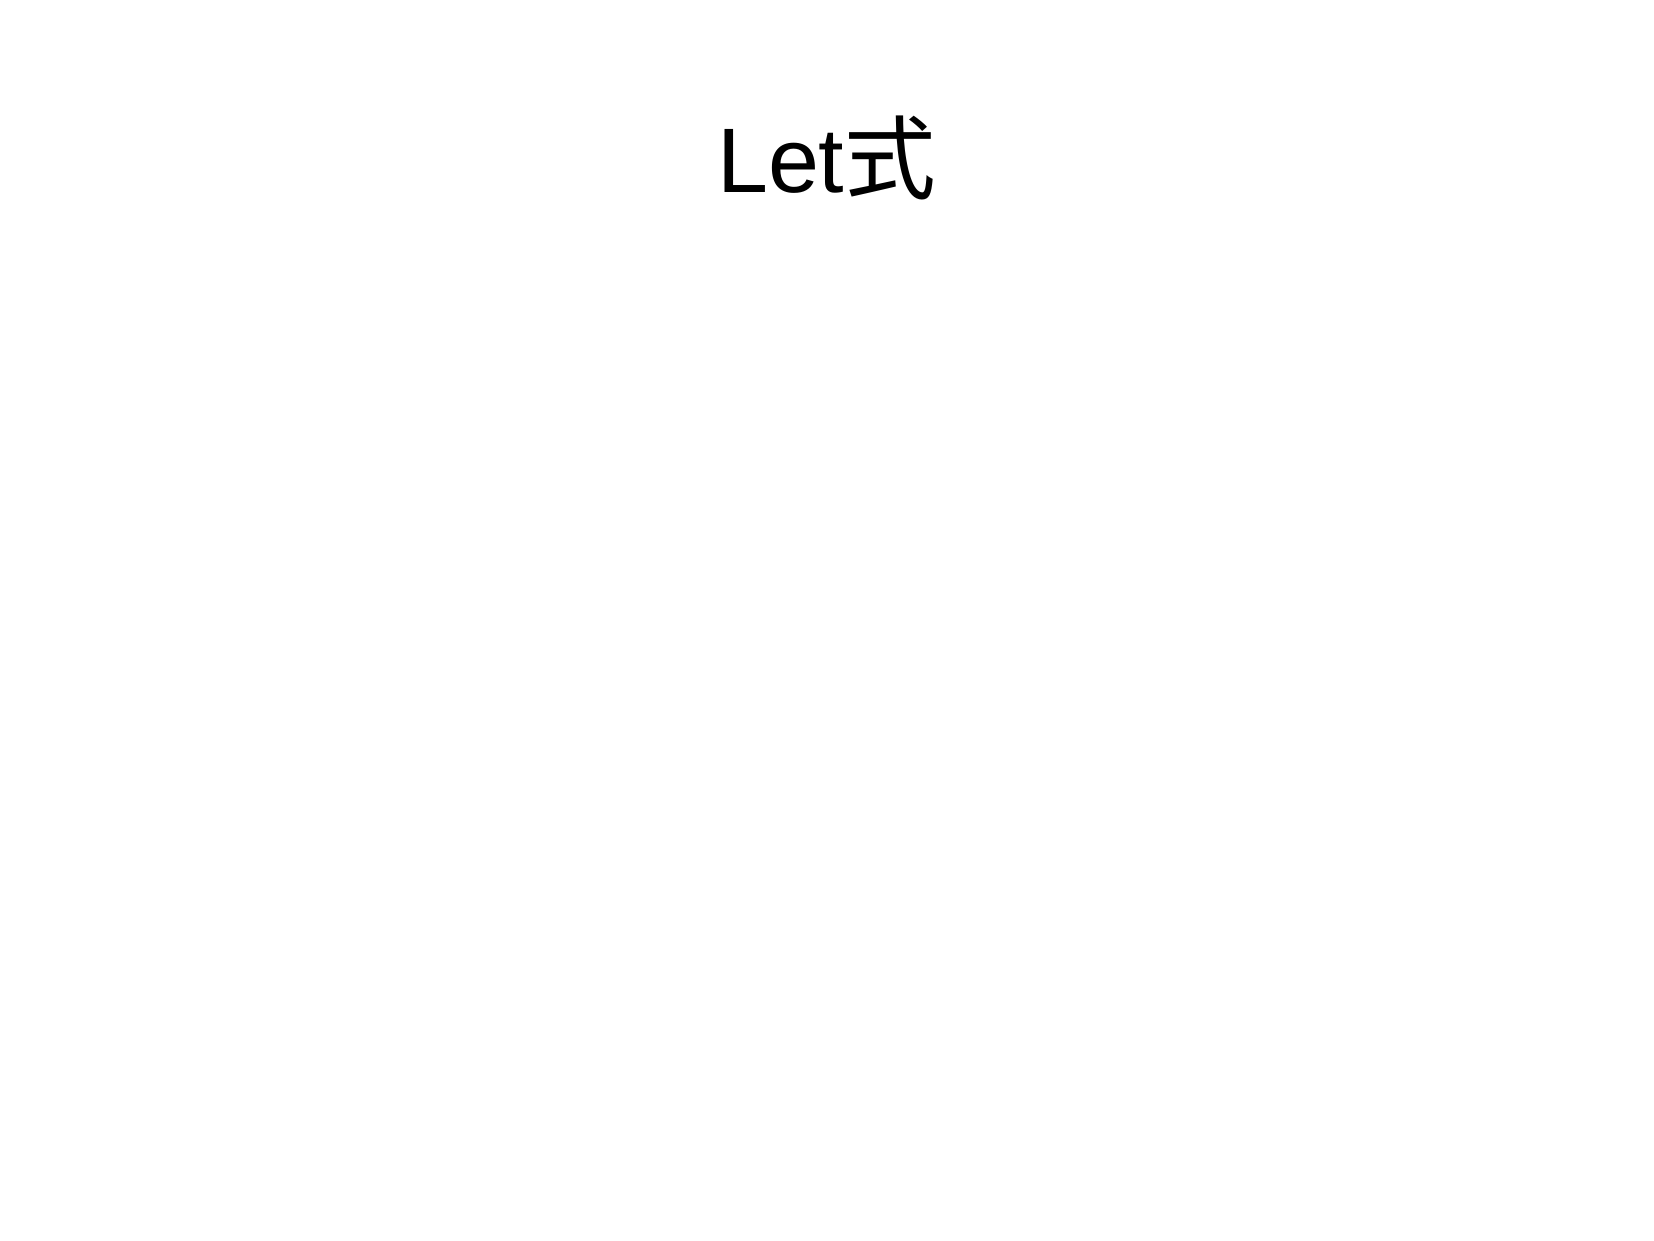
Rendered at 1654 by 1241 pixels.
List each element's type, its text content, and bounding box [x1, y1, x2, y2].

title Let式 [82, 49, 1571, 257]
